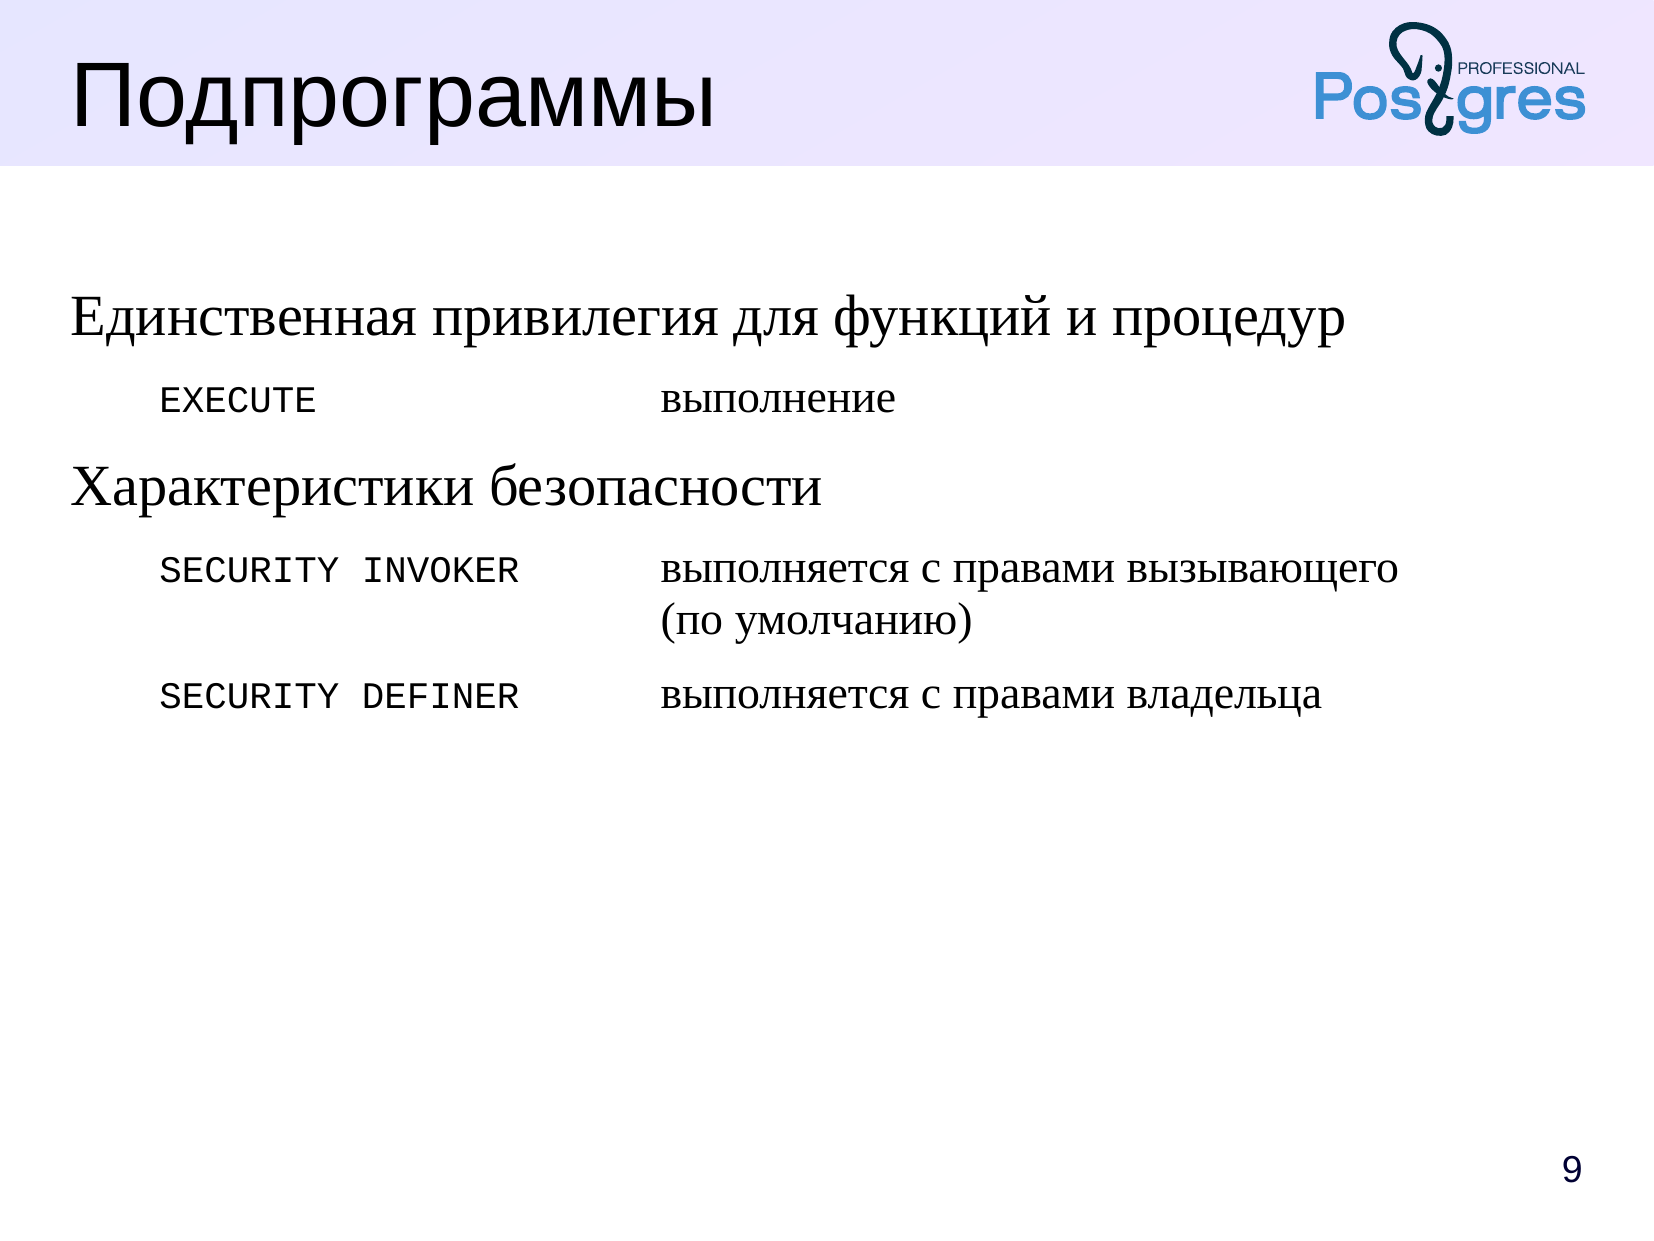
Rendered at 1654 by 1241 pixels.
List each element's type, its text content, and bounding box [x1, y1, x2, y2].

list Единственная привилегия для функций и процедур EXECUTE выполнение Характеристики безопасности SECURITY INVOKER выполняется с правами вызывающего (по умолчанию) SECURITY DEFINER выполняется с правами владельца [70, 283, 1583, 1134]
title Подпрограммы [70, 43, 1241, 147]
